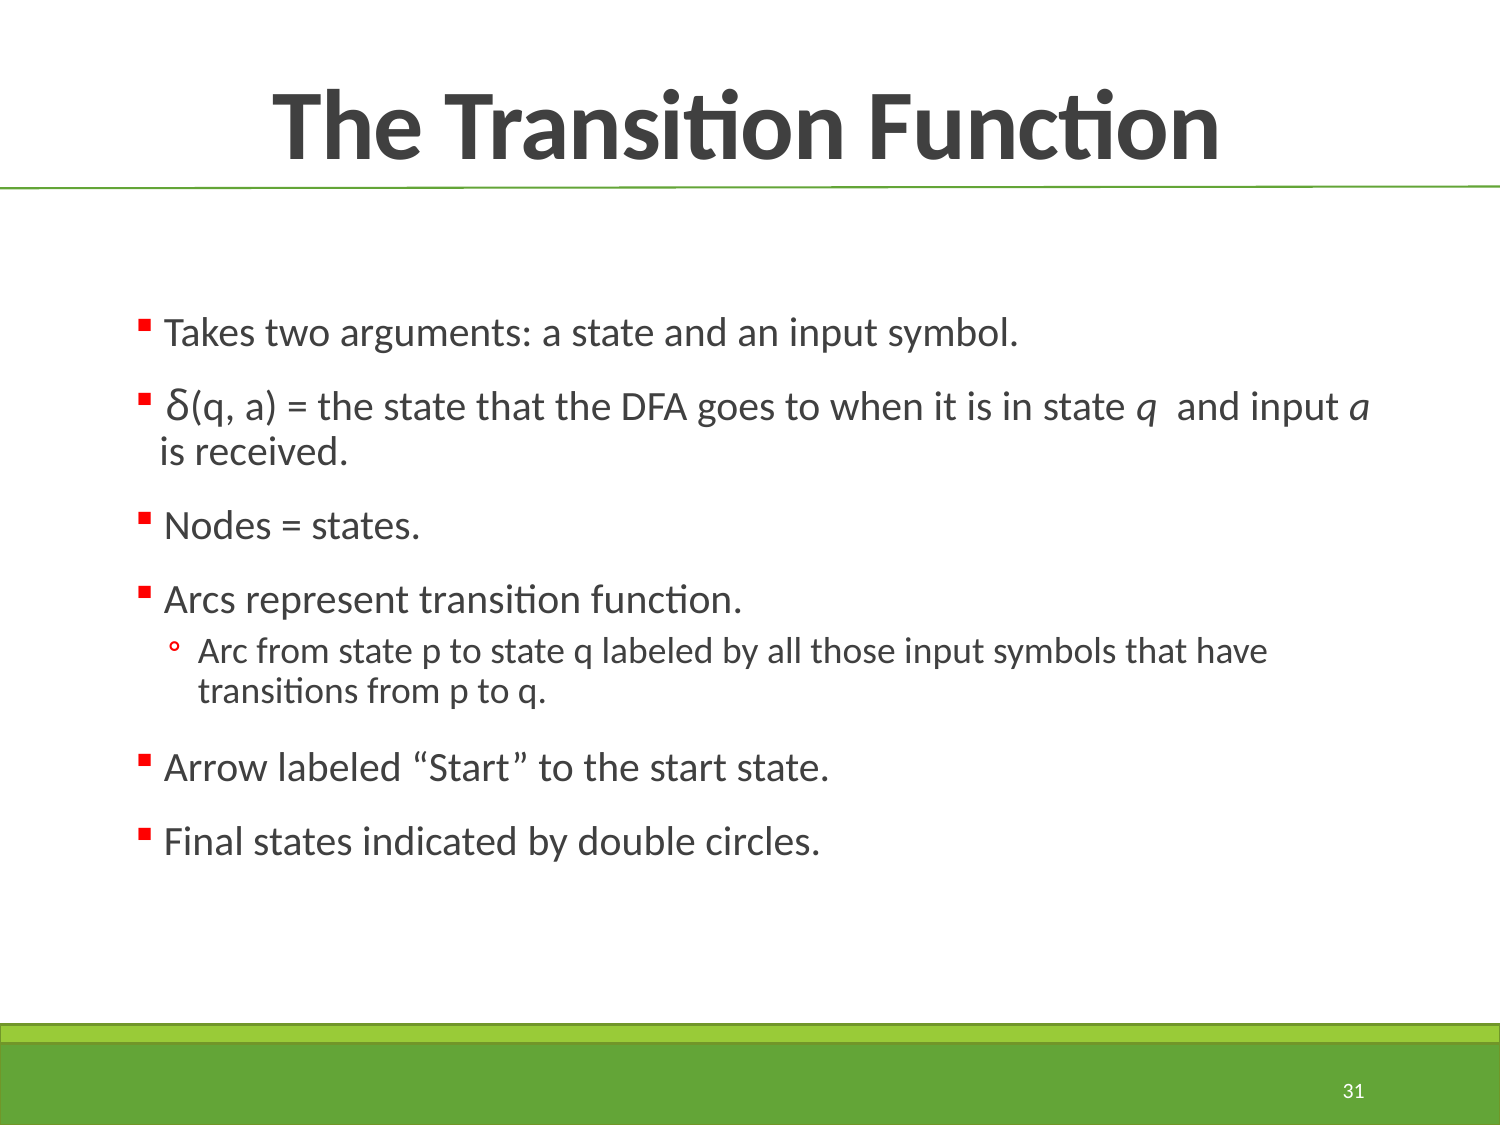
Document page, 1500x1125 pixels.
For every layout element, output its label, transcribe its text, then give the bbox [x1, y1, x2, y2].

title The Transition Function [72, 37, 1423, 188]
list Takes two arguments: a state and an input symbol. δ(q, a) = the state that the DFA goes to when it is in state q and input a is received. Nodes = states. Arcs represent transition function. Arc from state p to state q labeled by all those input symbols that have transitions from p to q. Arrow labeled “Start” to the start state. Final states indicated by double circles. [135, 302, 1373, 963]
